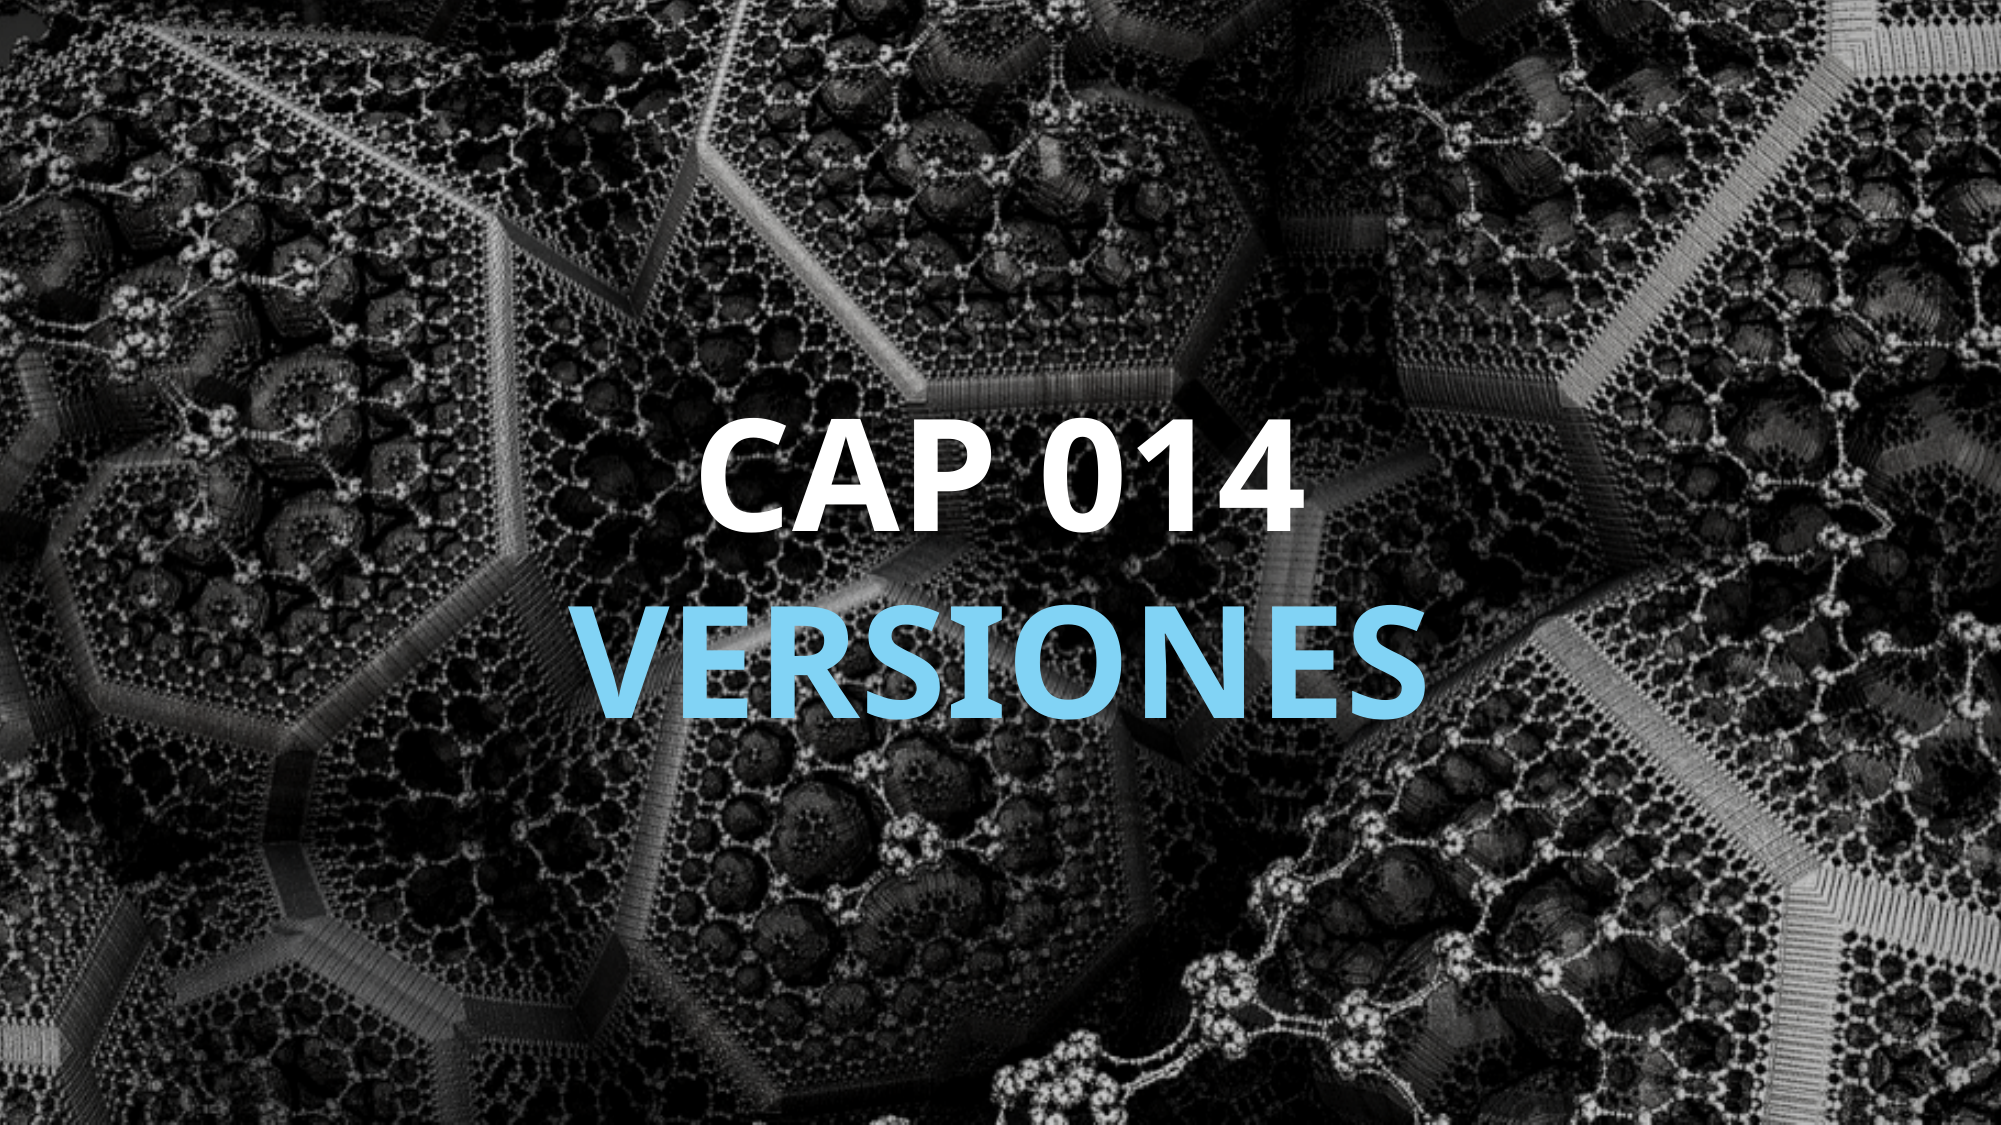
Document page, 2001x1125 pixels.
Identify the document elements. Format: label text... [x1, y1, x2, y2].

text_box CAP 014 VERSIONES [553, 367, 1448, 758]
picture [0, 0, 2001, 1125]
